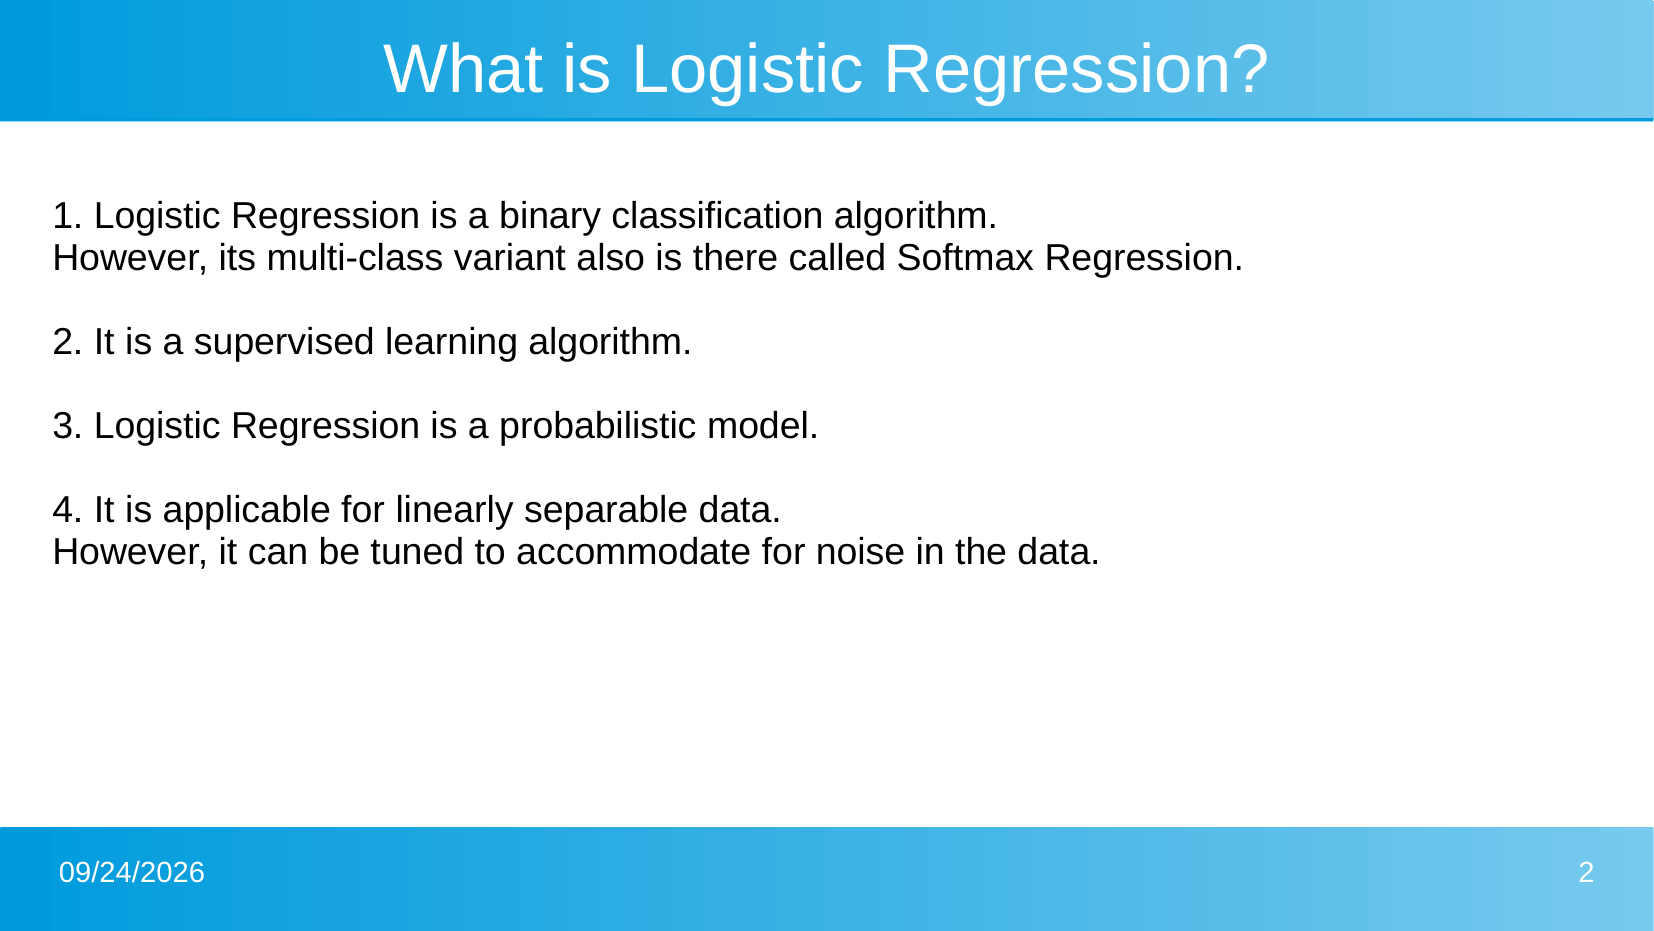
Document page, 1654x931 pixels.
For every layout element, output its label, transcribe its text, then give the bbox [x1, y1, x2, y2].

text_box 1. Logistic Regression is a binary classification algorithm. However, its multi-class variant also is there called Softmax Regression. 2. It is a supervised learning algorithm. 3. Logistic Regression is a probabilistic model. 4. It is applicable for linearly separable data. However, it can be tuned to accommodate for noise in the data. [37, 187, 1501, 751]
title What is Logistic Regression? [59, 29, 1595, 108]
